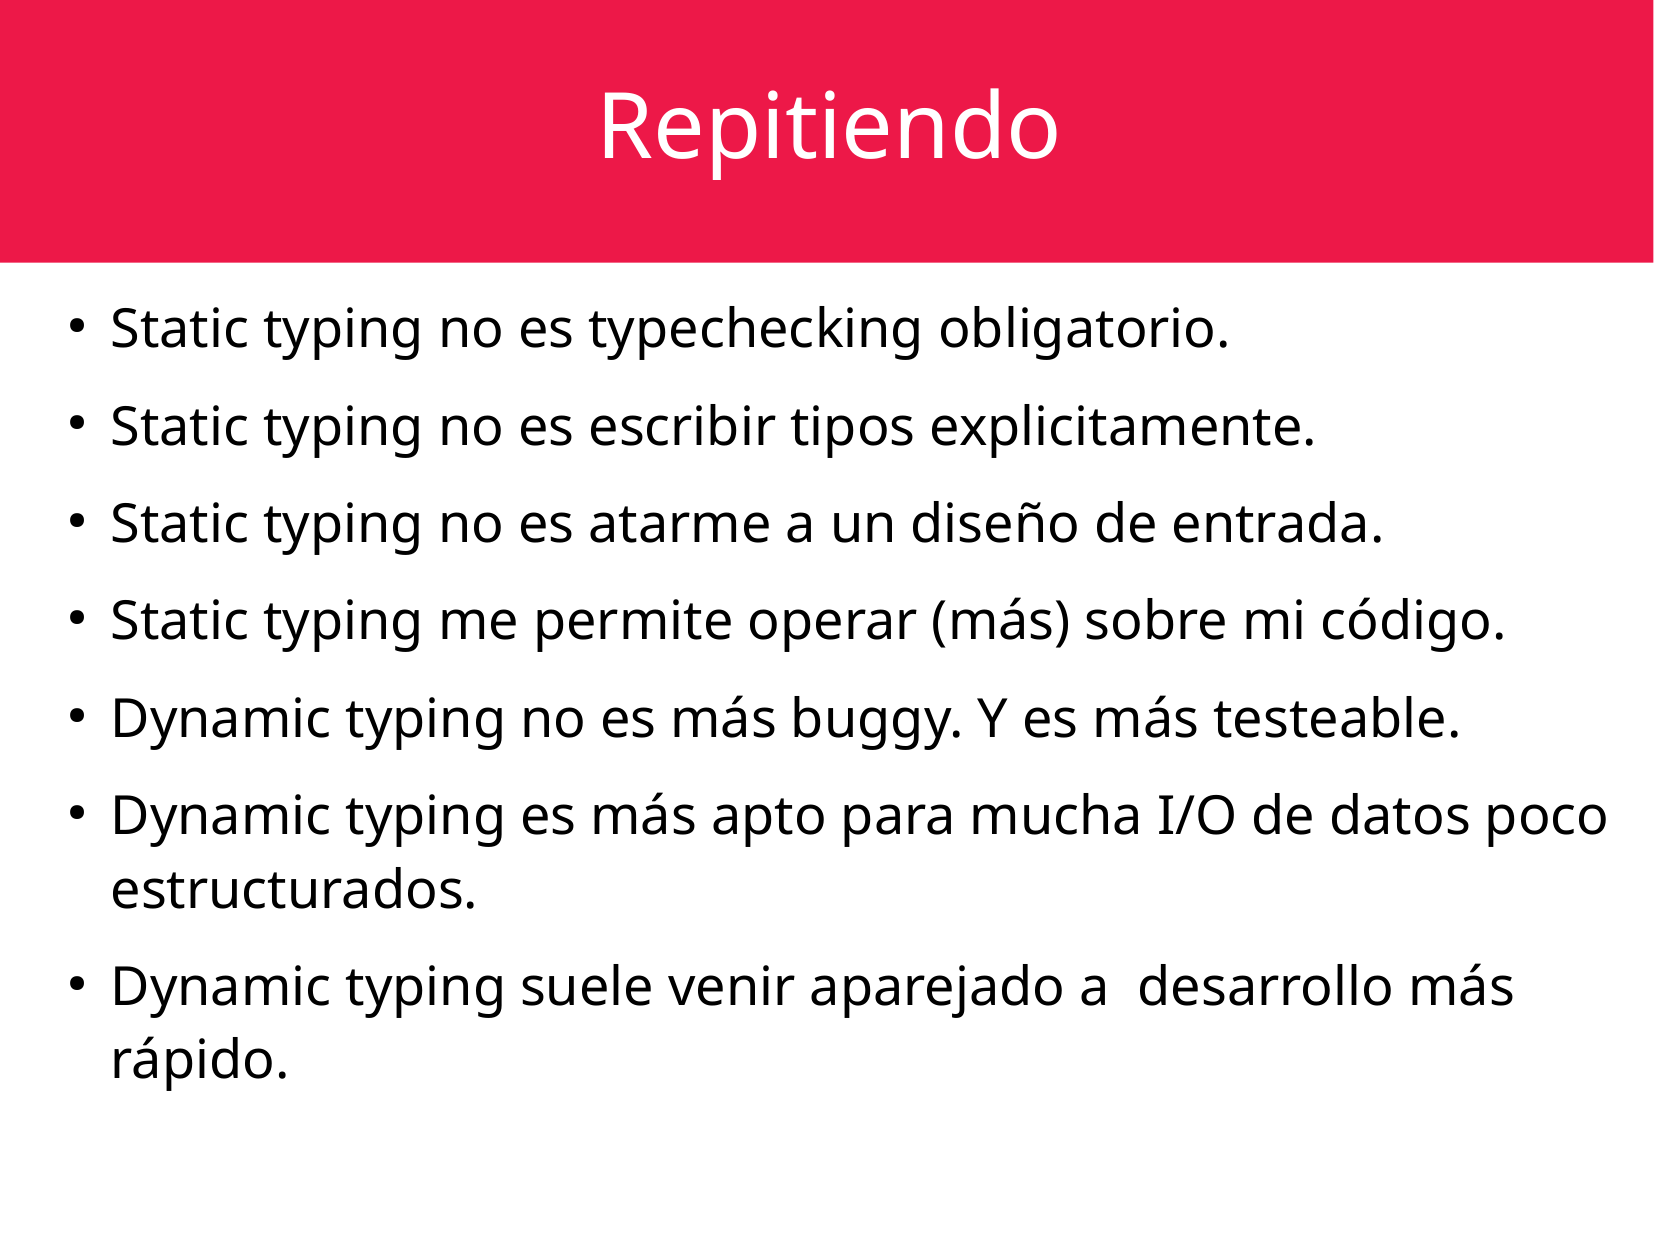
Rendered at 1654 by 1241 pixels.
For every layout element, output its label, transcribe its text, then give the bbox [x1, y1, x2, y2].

list Static typing no es typechecking obligatorio. Static typing no es escribir tipos explicitamente. Static typing no es atarme a un diseño de entrada. Static typing me permite operar (más) sobre mi código. Dynamic typing no es más buggy. Y es más testeable. Dynamic typing es más apto para mucha I/O de datos poco estructurados. Dynamic typing suele venir aparejado a desarrollo más rápido. [53, 290, 1613, 1109]
title Repitiendo [47, 27, 1613, 220]
